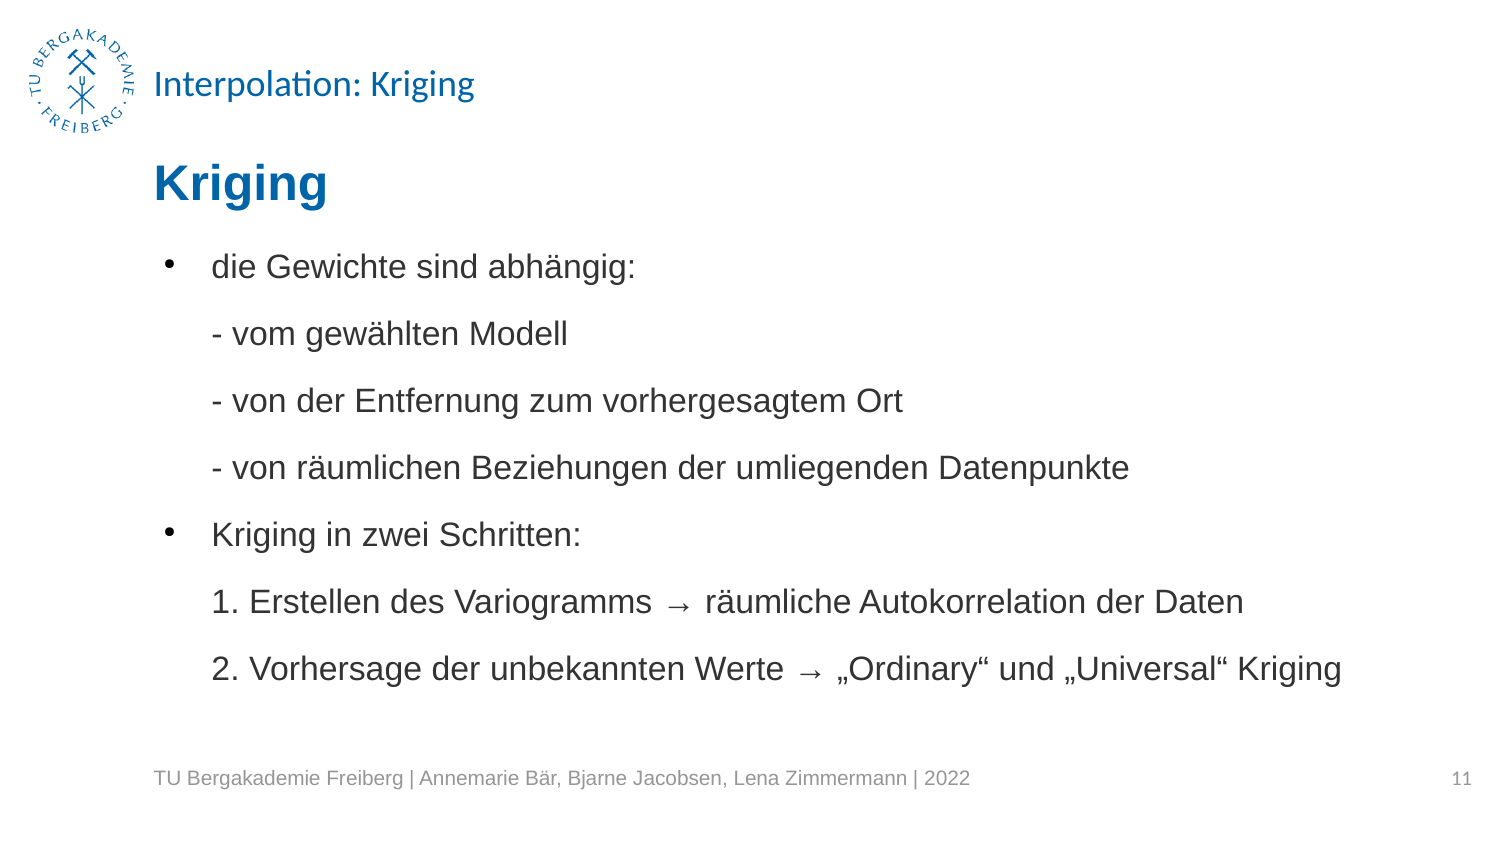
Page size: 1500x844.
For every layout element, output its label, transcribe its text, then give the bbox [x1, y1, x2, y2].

list Kriging [153, 150, 1353, 221]
title Interpolation: Kriging [153, 29, 1353, 133]
picture [29, 29, 134, 133]
slide_number <Foliennummer> [1352, 764, 1473, 825]
list die Gewichte sind abhängig: - vom gewählten Modell - von der Entfernung zum vorhergesagtem Ort - von räumlichen Beziehungen der umliegenden Datenpunkte Kriging in zwei Schritten: 1. Erstellen des Variogramms → räumliche Autokorrelation der Daten 2. Vorhersage der unbekannten Werte → „Ordinary“ und „Universal“ Kriging [147, 244, 1347, 706]
footer TU Bergakademie Freiberg | Annemarie Bär, Bjarne Jacobsen, Lena Zimmermann | 2022 [153, 764, 1353, 824]
